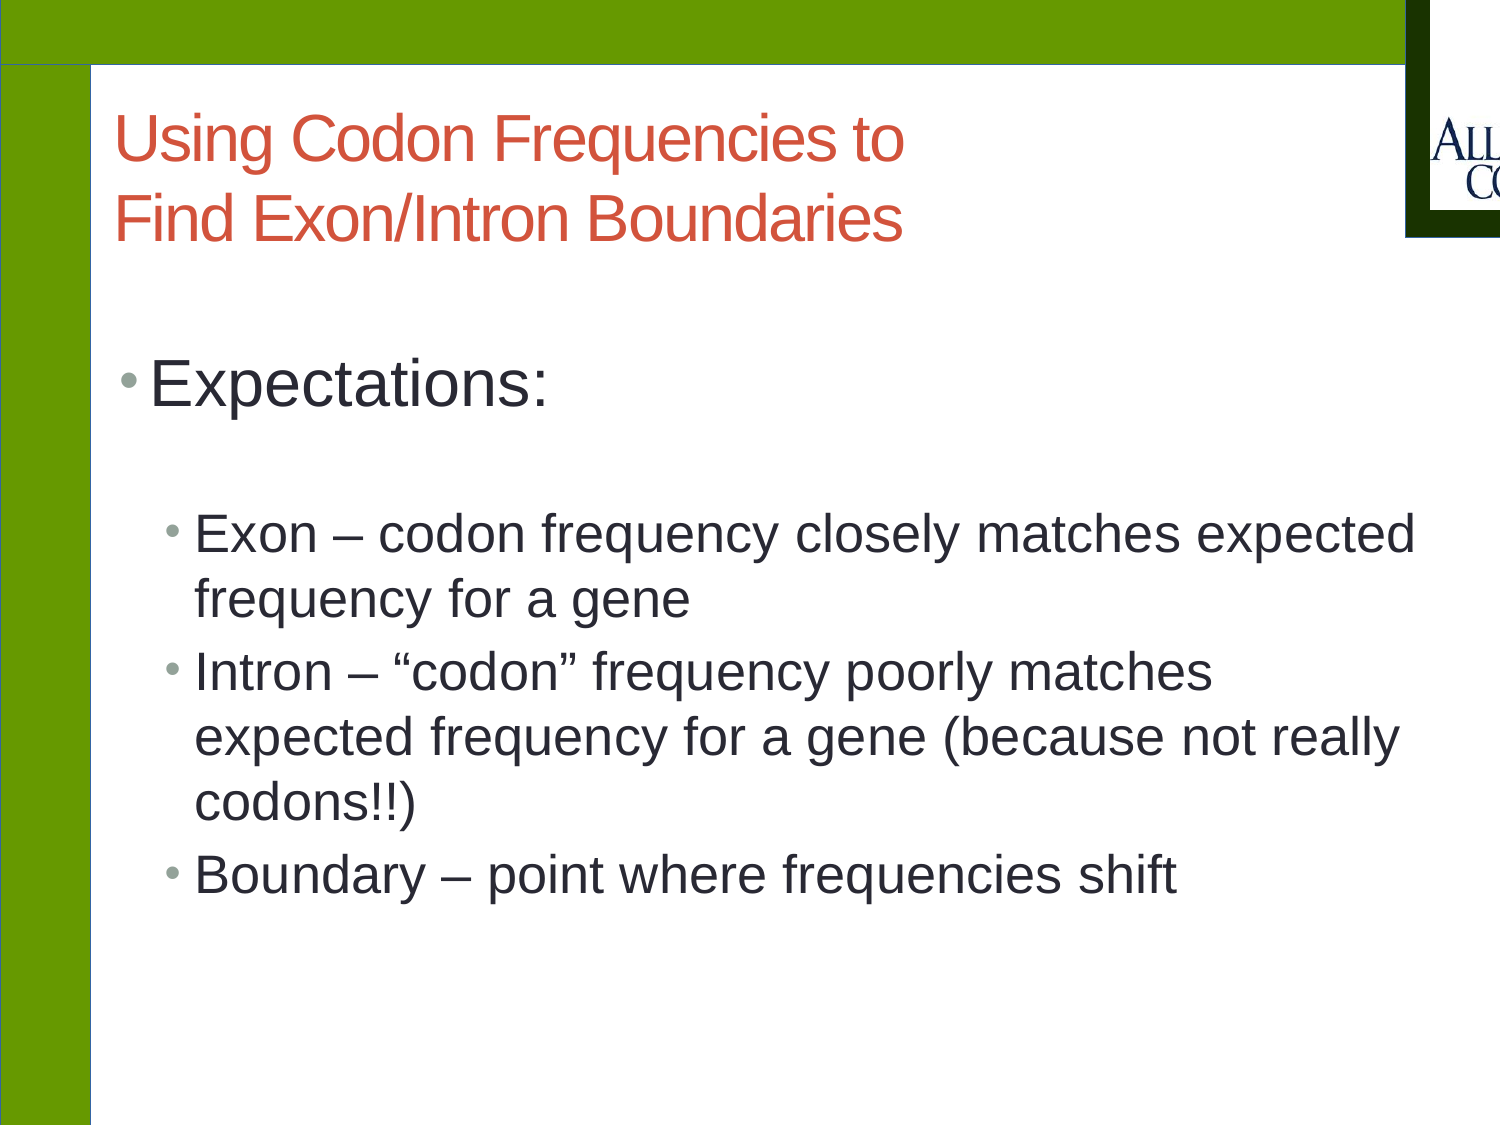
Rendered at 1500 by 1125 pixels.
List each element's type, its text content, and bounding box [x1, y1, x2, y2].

picture [1430, 0, 1500, 210]
title Using Codon Frequencies to Find Exon/Intron Boundaries [98, 87, 1449, 263]
list Expectations: Exon – codon frequency closely matches expected frequency for a gene Intron – “codon” frequency poorly matches expected frequency for a gene (because not really codons!!) Boundary – point where frequencies shift [104, 262, 1455, 1063]
text_box [0, 0, 1500, 1125]
